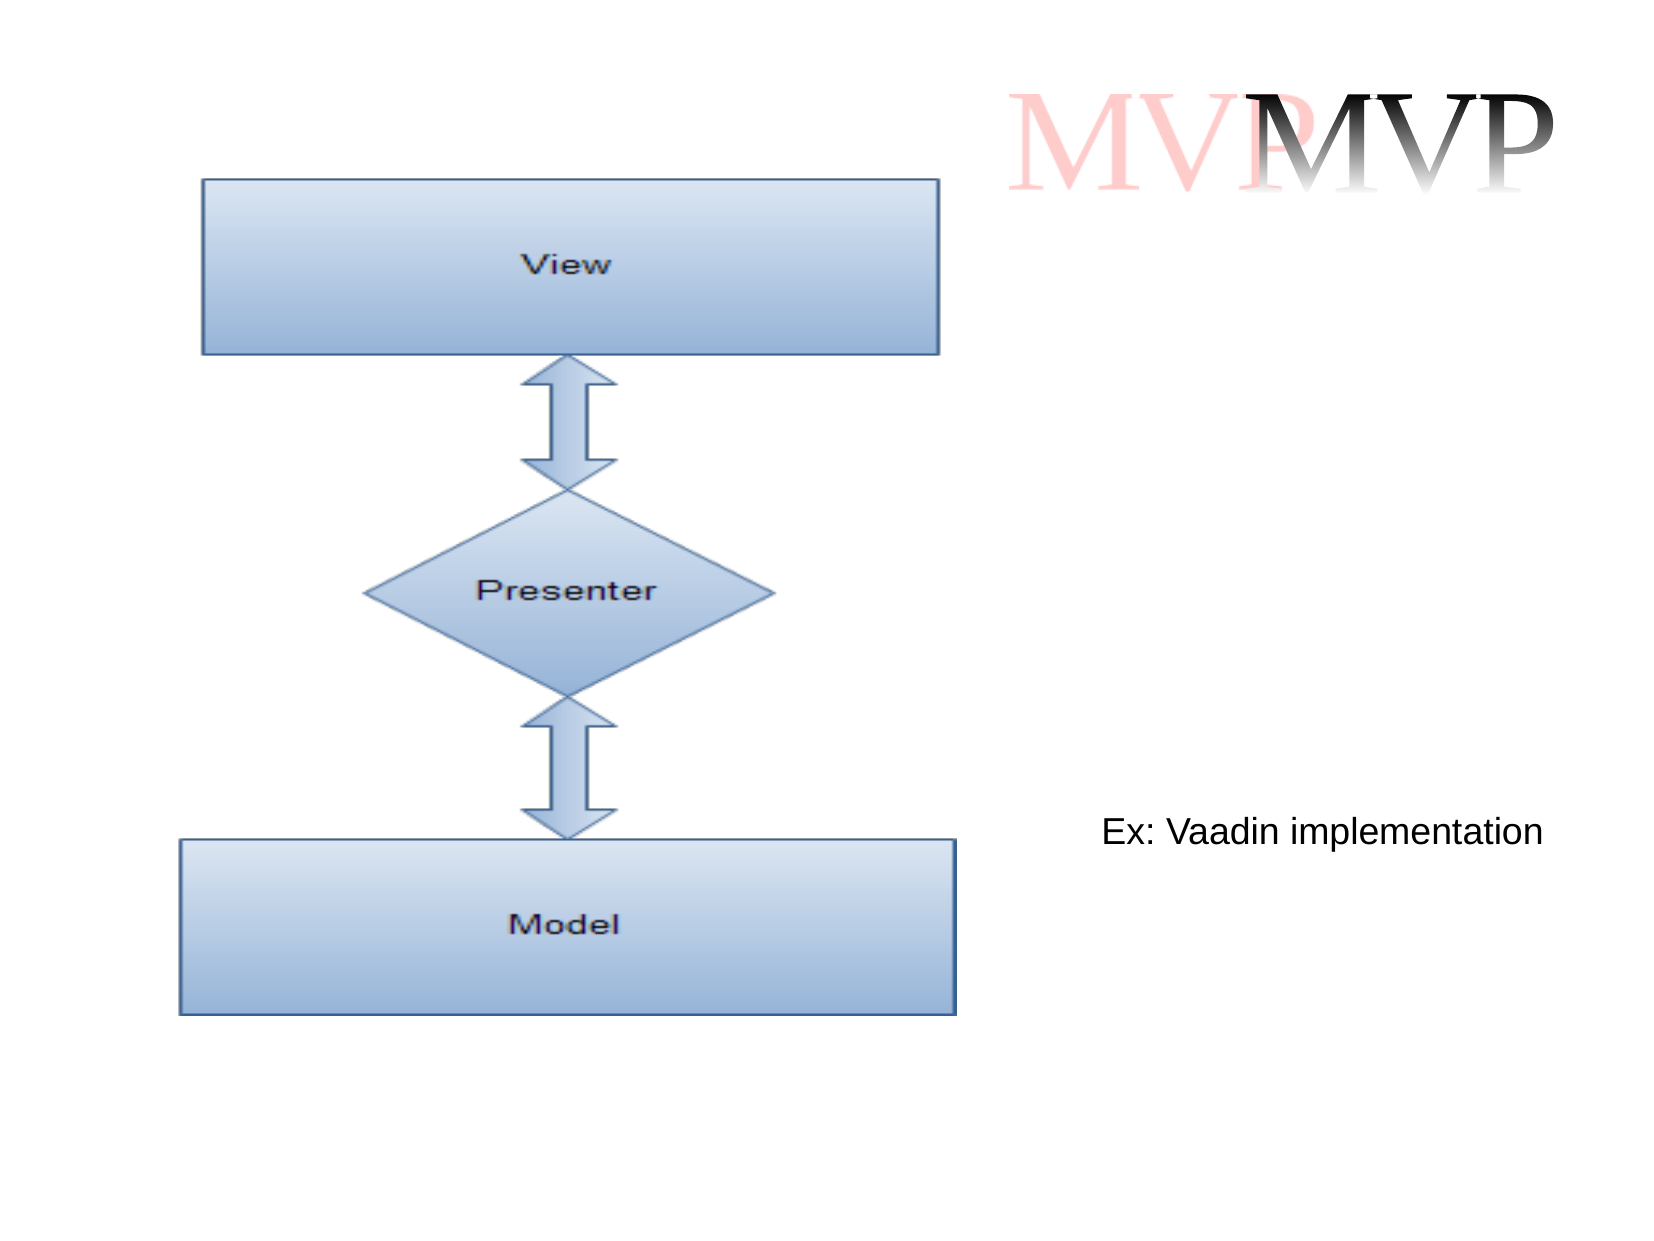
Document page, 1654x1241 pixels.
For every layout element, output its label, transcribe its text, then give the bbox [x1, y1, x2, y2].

text_box MVP [1246, 94, 1554, 195]
text_box Ex: Vaadin implementation [1086, 803, 1560, 860]
picture [177, 177, 957, 1016]
